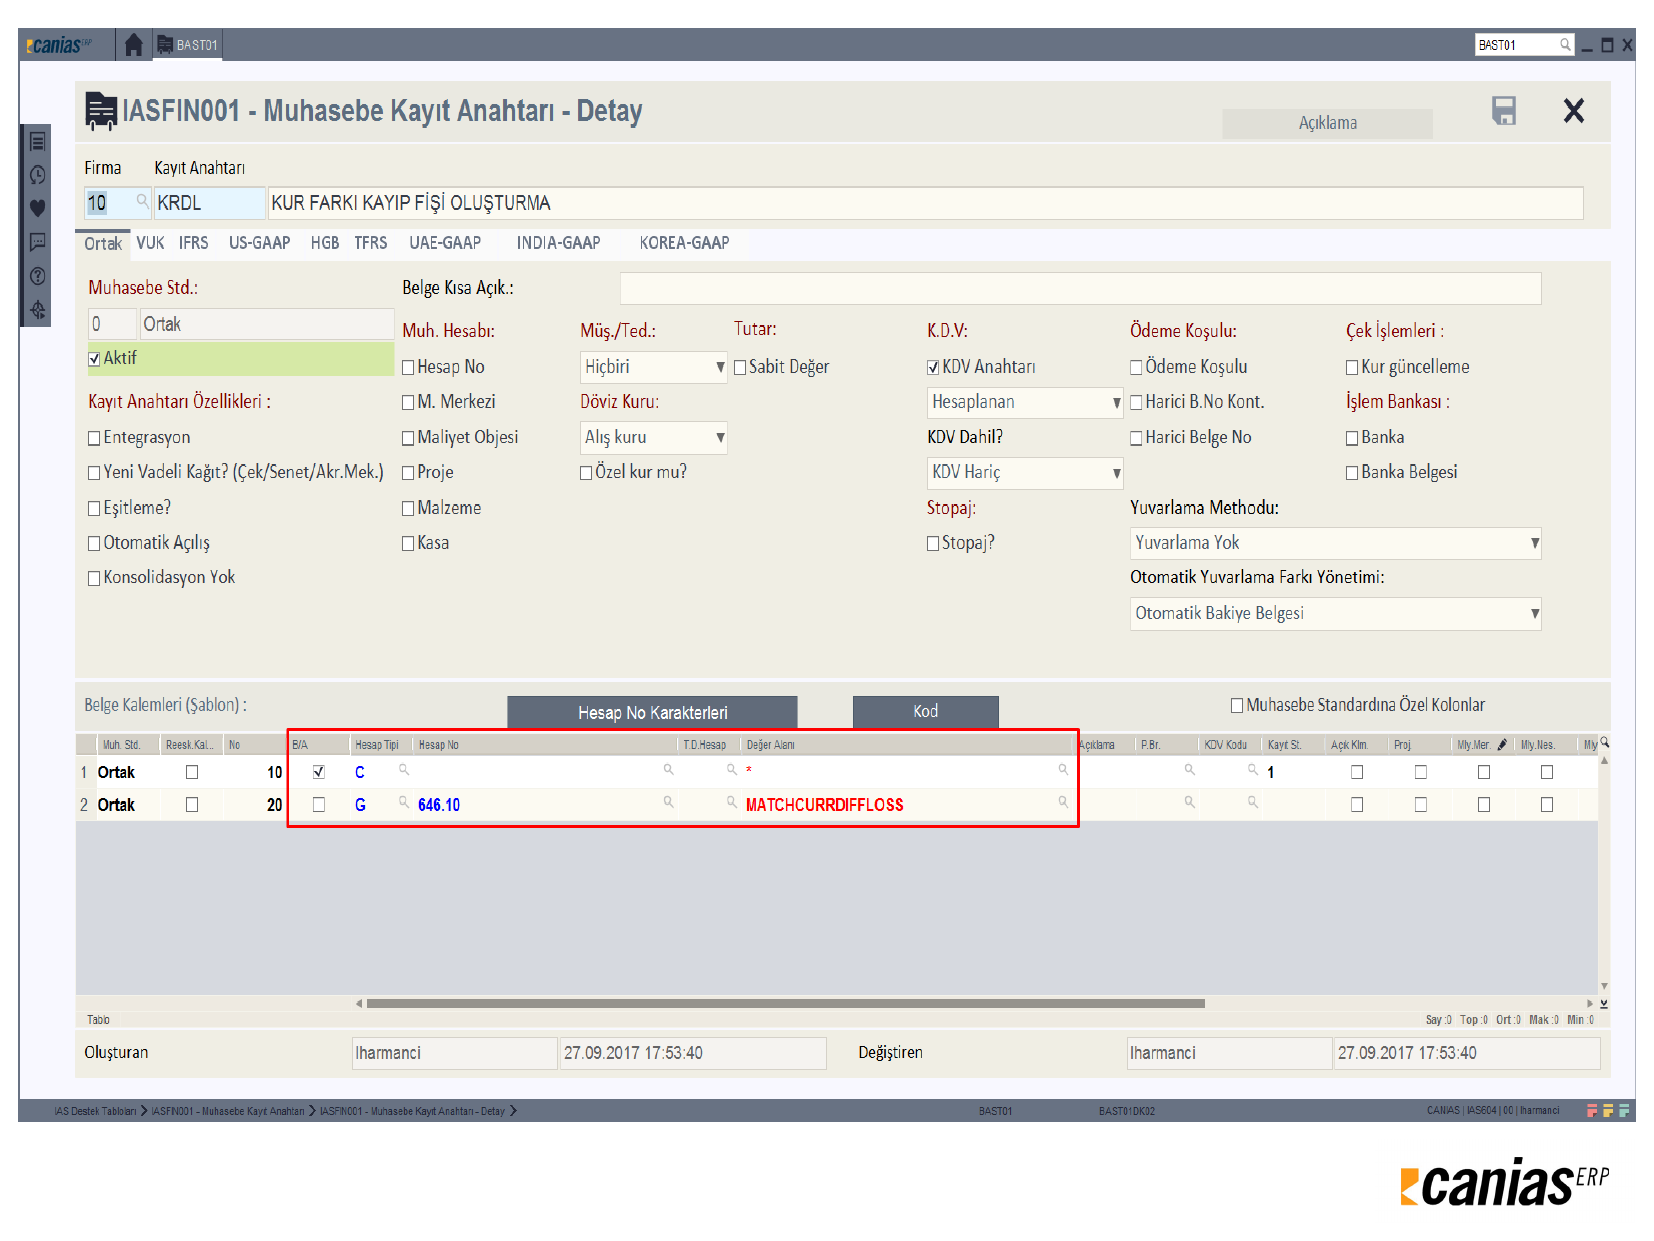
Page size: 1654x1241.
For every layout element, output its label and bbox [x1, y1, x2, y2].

picture [1375, 1139, 1635, 1223]
picture [18, 28, 1636, 1123]
